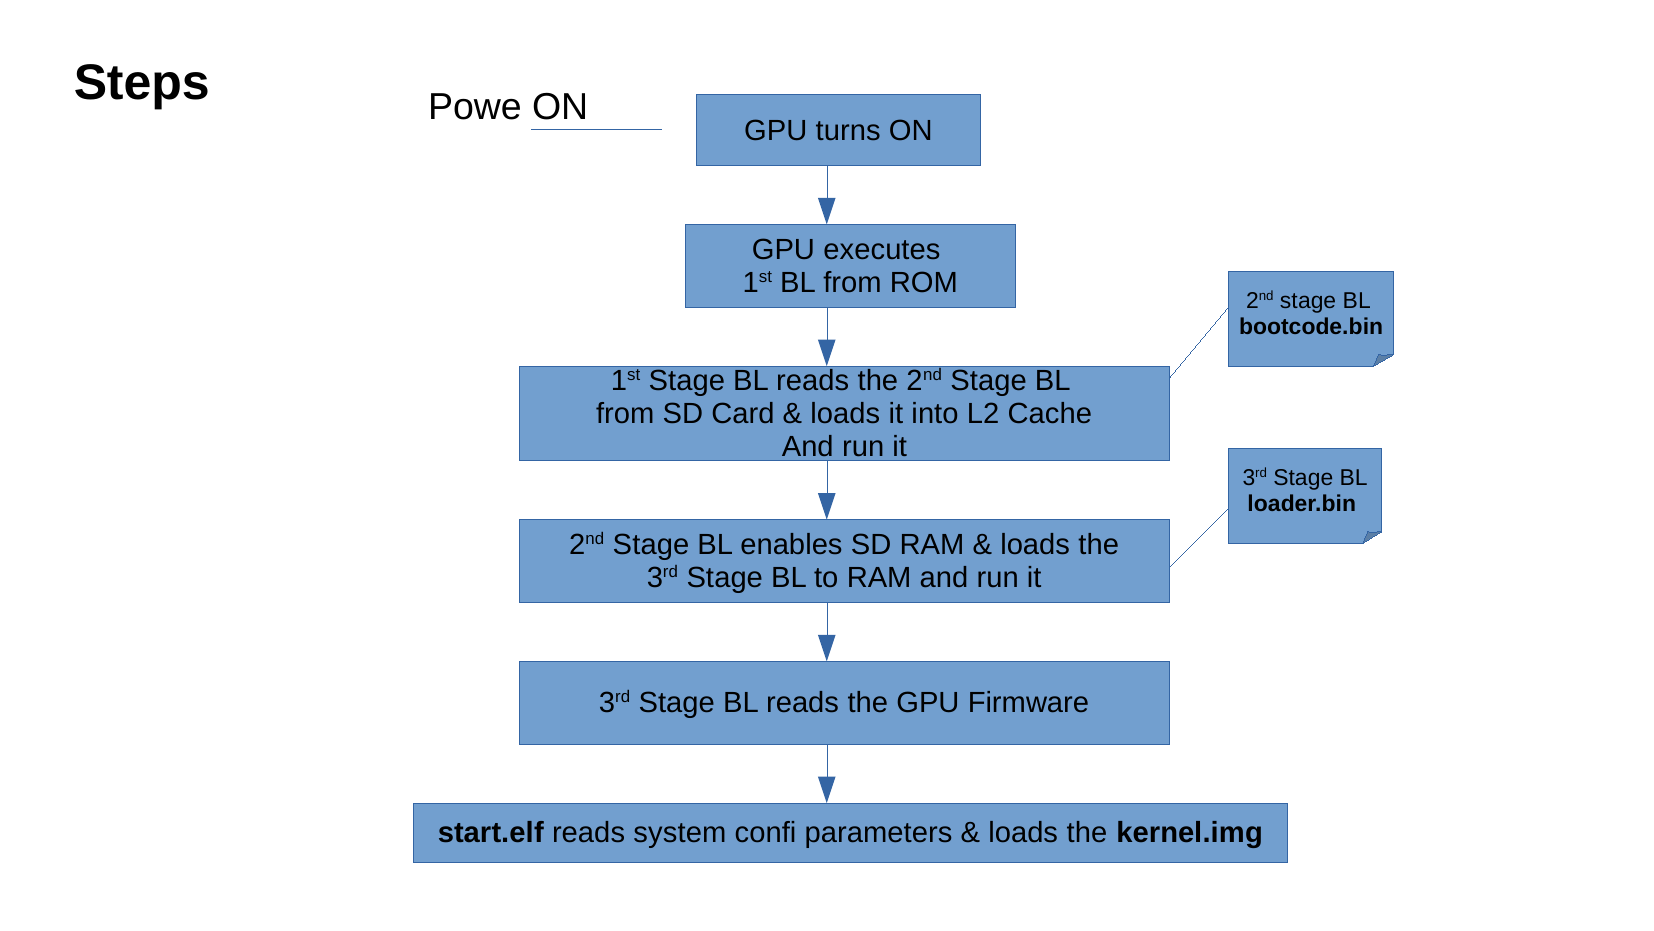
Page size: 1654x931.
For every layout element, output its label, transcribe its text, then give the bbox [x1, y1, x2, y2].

text_box Steps [59, 47, 402, 118]
text_box 3rd Stage BL loader.bin [1228, 448, 1382, 544]
text_box Powe ON [413, 78, 615, 178]
text_box GPU executes 1st BL from ROM [685, 224, 1016, 308]
text_box 2nd stage BL bootcode.bin [1228, 271, 1394, 367]
text_box 3rd Stage BL reads the GPU Firmware [519, 661, 1170, 745]
text_box GPU turns ON [696, 94, 981, 166]
text_box start.elf reads system confi parameters & loads the kernel.img [413, 803, 1288, 863]
text_box 2nd Stage BL enables SD RAM & loads the 3rd Stage BL to RAM and run it [519, 519, 1170, 603]
text_box 1st Stage BL reads the 2nd Stage BL from SD Card & loads it into L2 Cache And run it [519, 366, 1170, 461]
